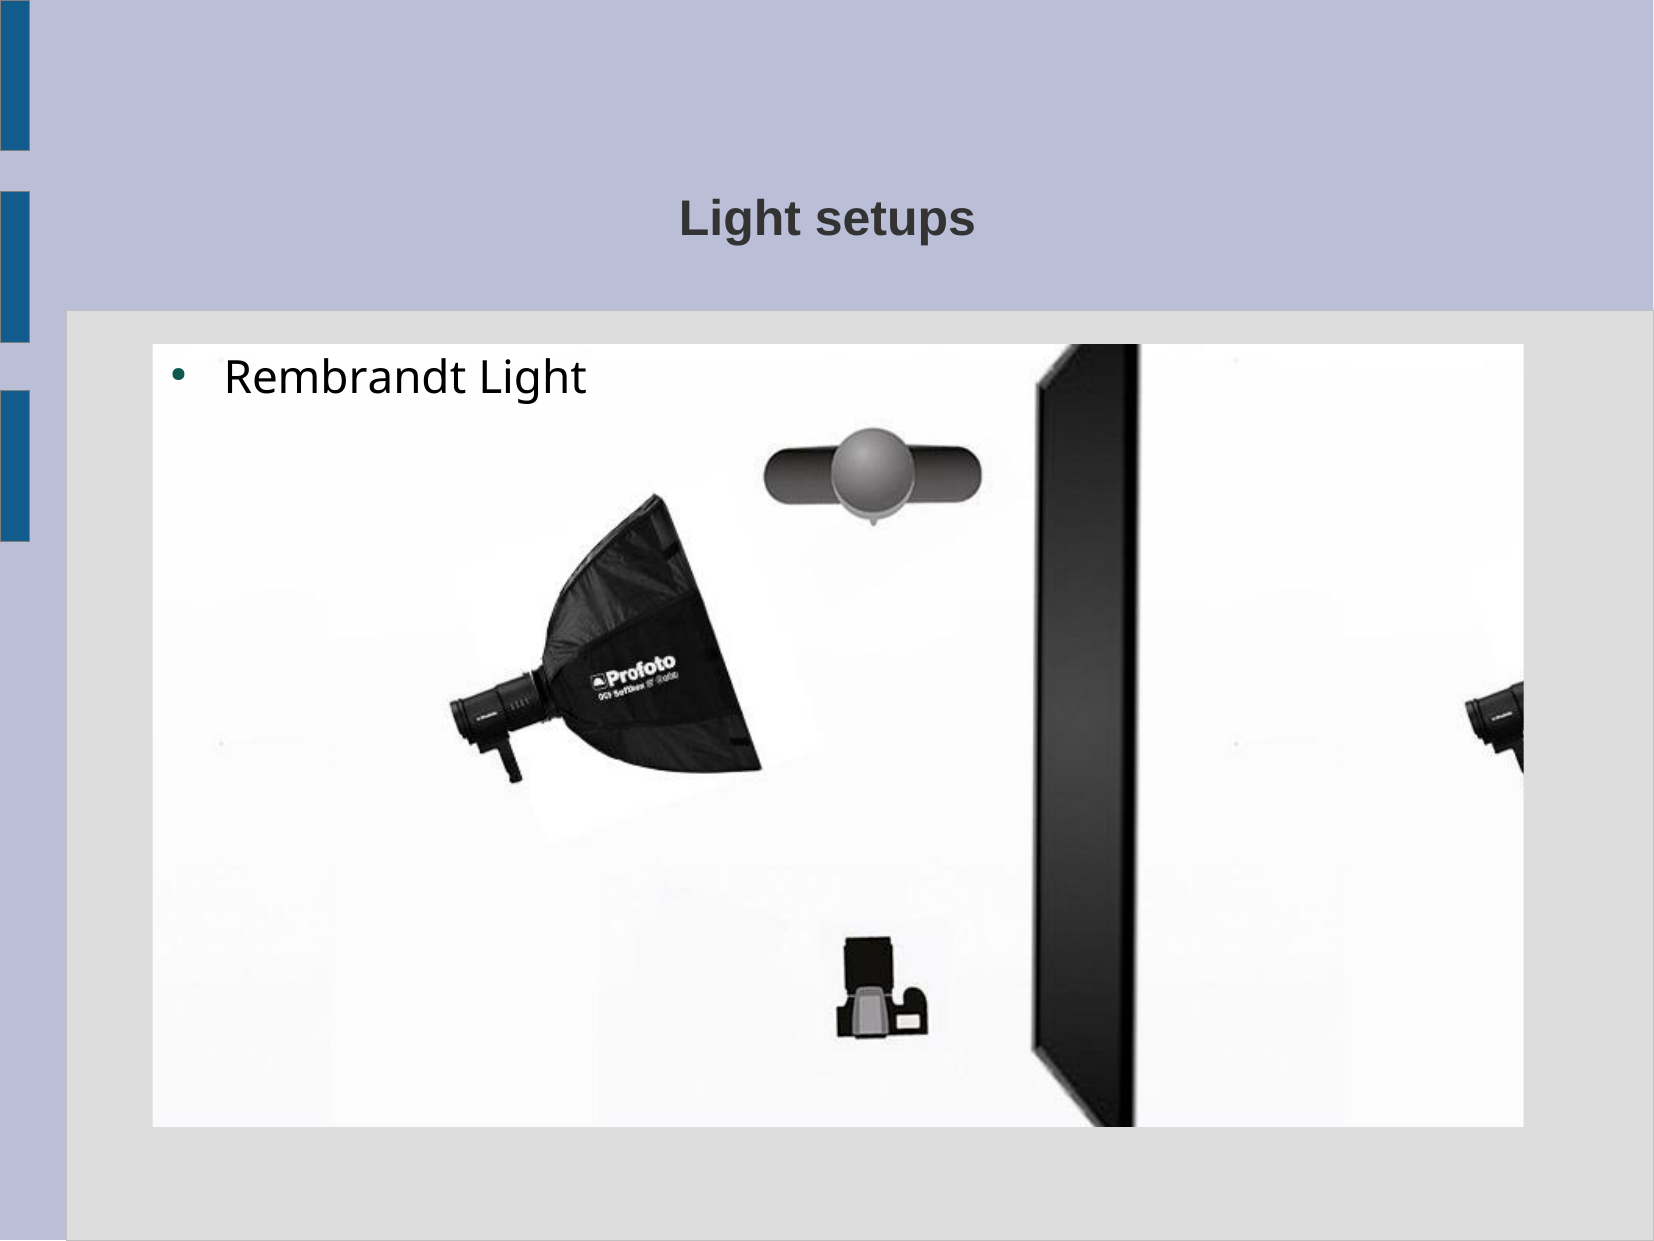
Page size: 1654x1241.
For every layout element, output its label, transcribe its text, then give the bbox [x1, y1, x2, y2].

title Light setups [121, 114, 1534, 322]
list Rembrandt Light [152, 344, 1524, 1127]
